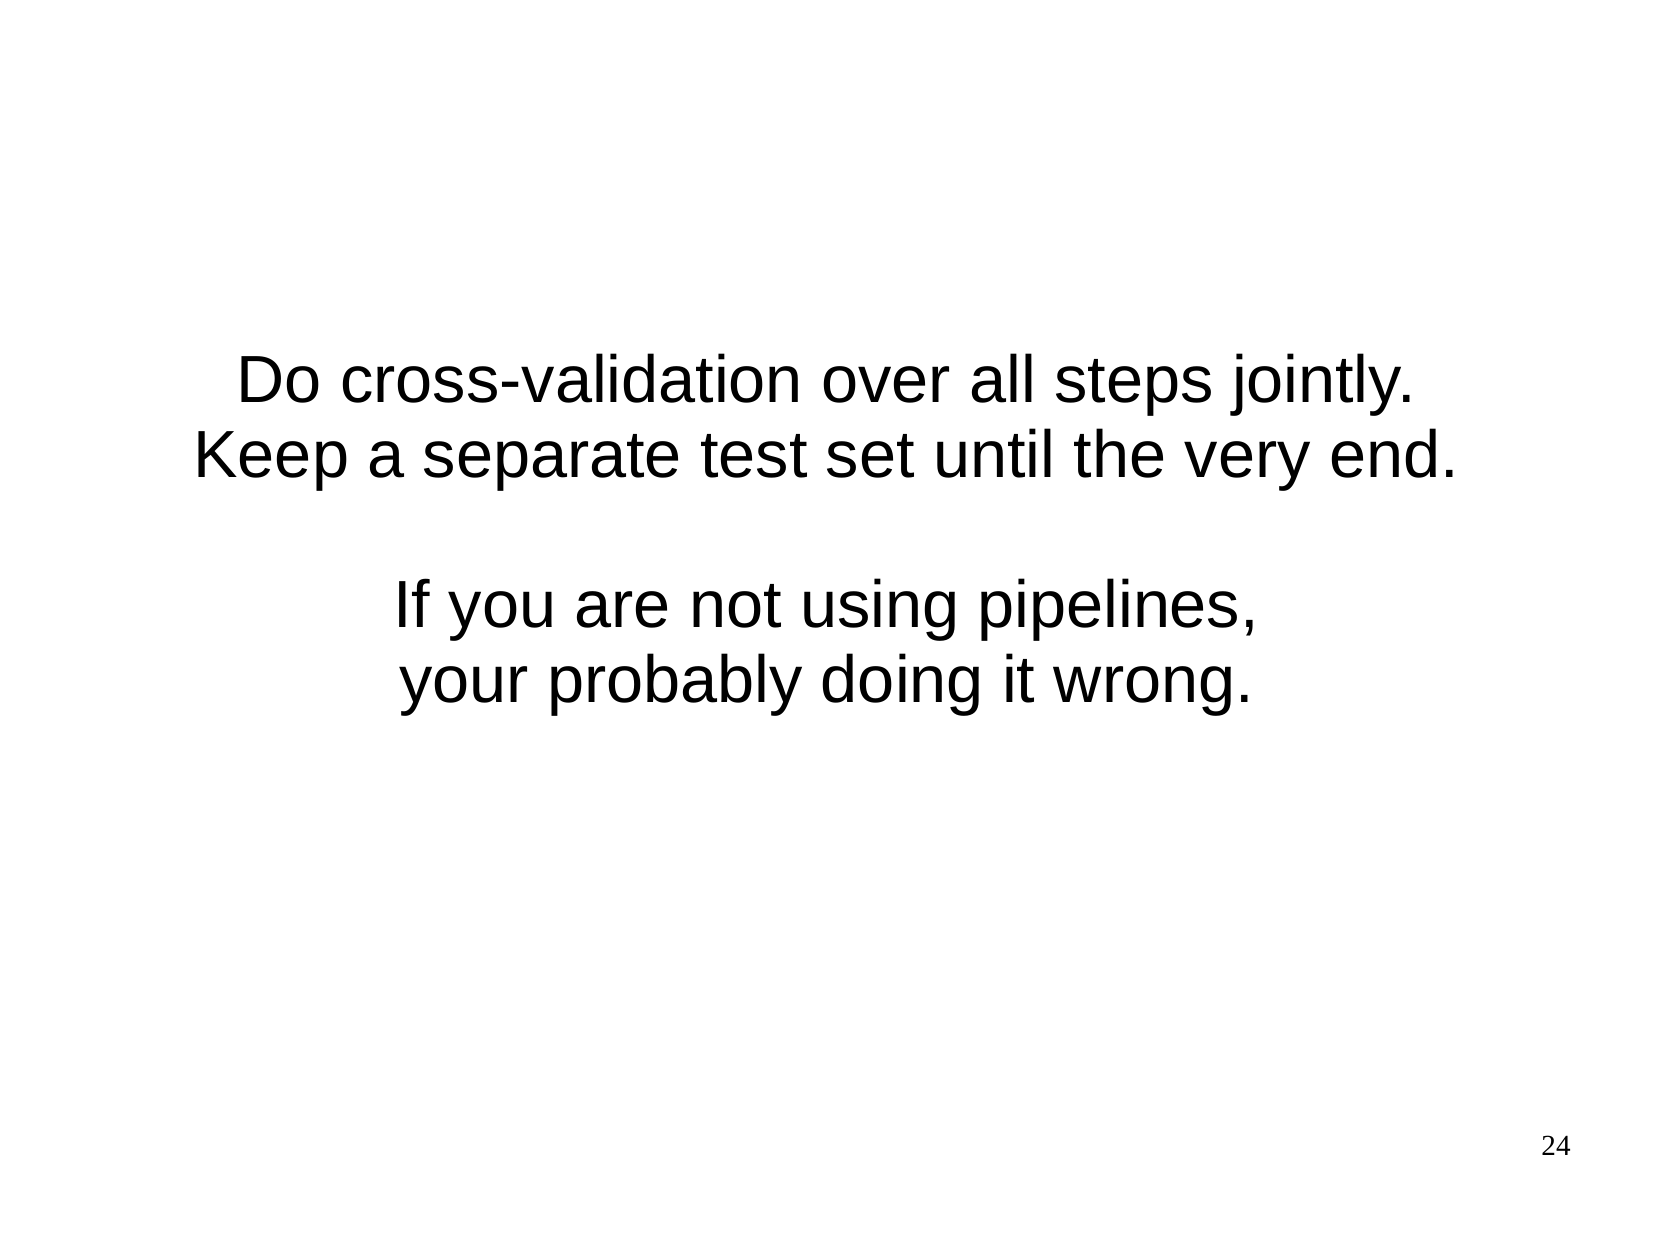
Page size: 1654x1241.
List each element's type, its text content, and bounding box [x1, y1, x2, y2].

subtitle Do cross-validation over all steps jointly. Keep a separate test set until the very end. If you are not using pipelines, your probably doing it wrong. [82, 49, 1571, 1010]
